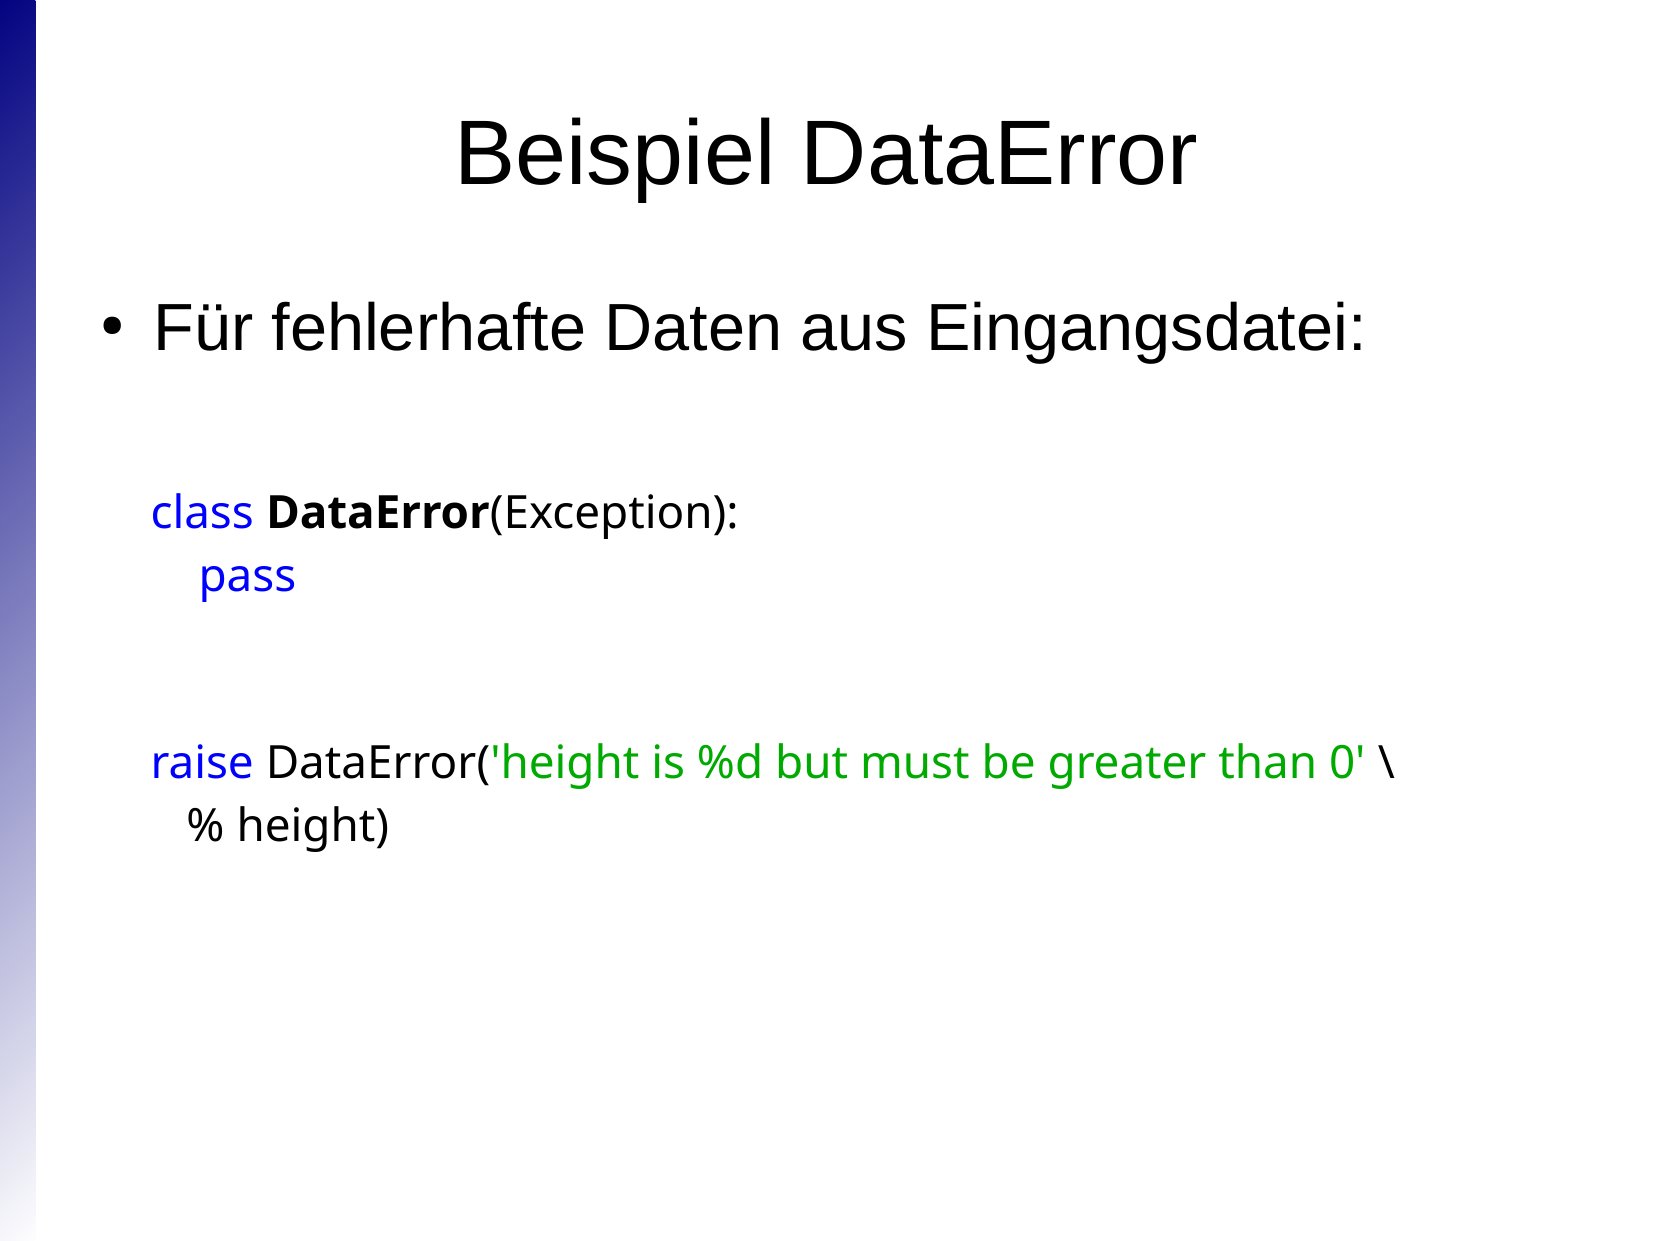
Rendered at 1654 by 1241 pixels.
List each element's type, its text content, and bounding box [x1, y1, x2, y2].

list Für fehlerhafte Daten aus Eingangsdatei: [82, 290, 1571, 461]
title Beispiel DataError [82, 49, 1571, 257]
text_box class DataError(Exception): pass raise DataError('height is %d but must be greater than 0' \ % height) [135, 472, 1506, 1123]
